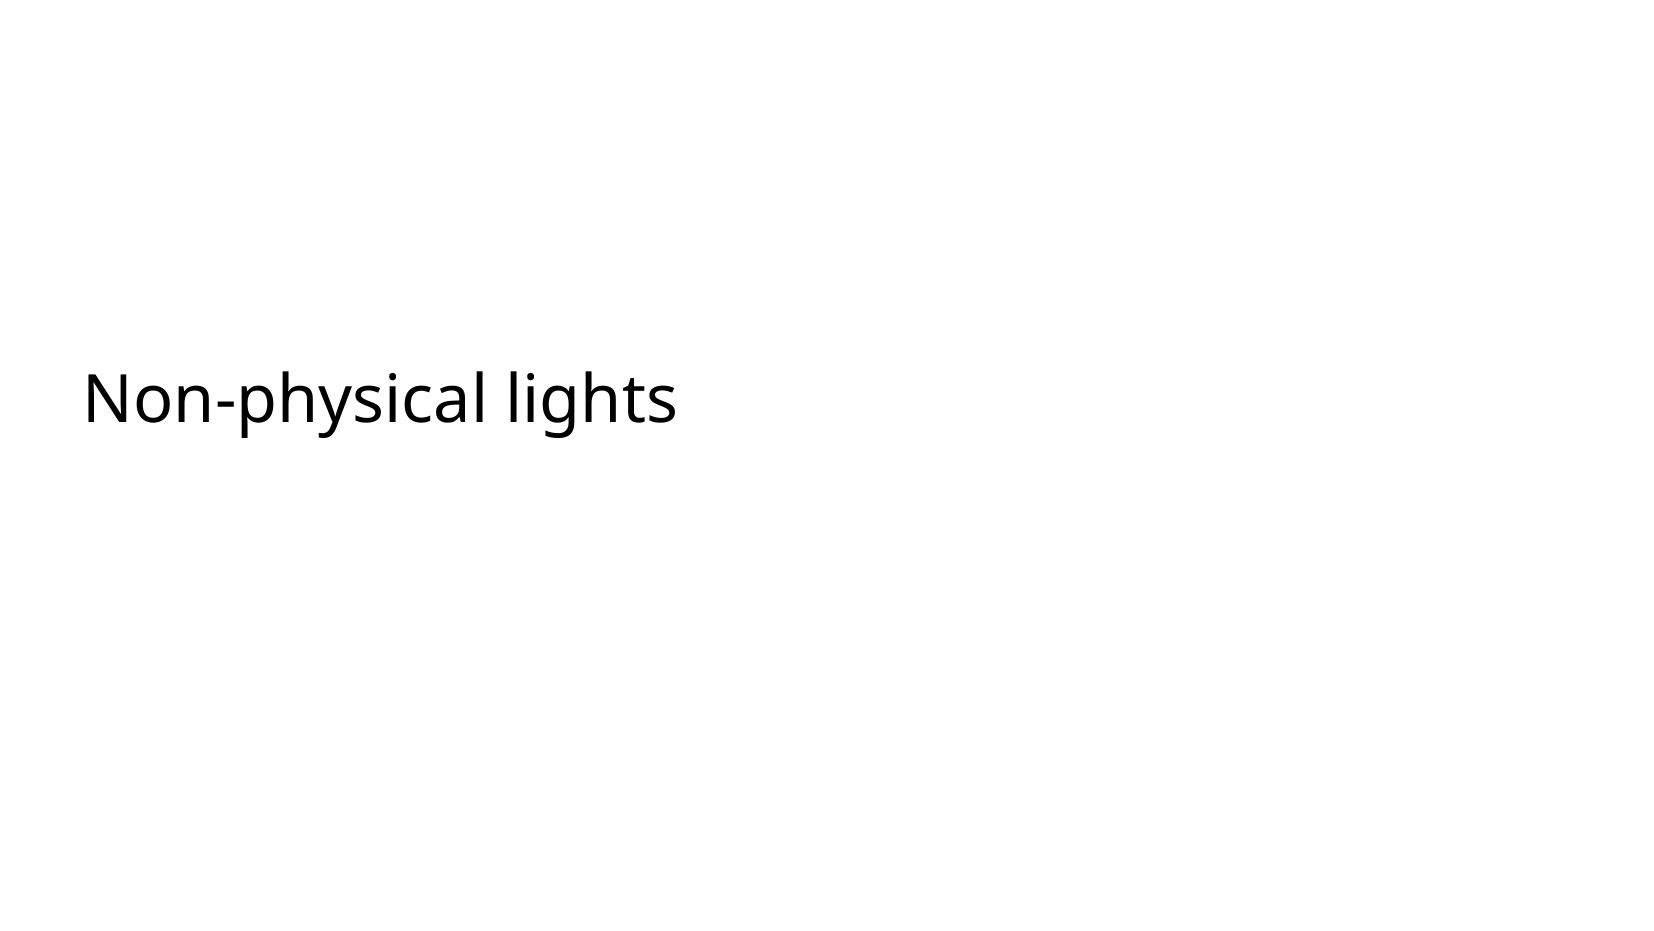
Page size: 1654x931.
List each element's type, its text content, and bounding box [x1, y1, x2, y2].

subtitle Non-physical lights [82, 37, 1571, 757]
